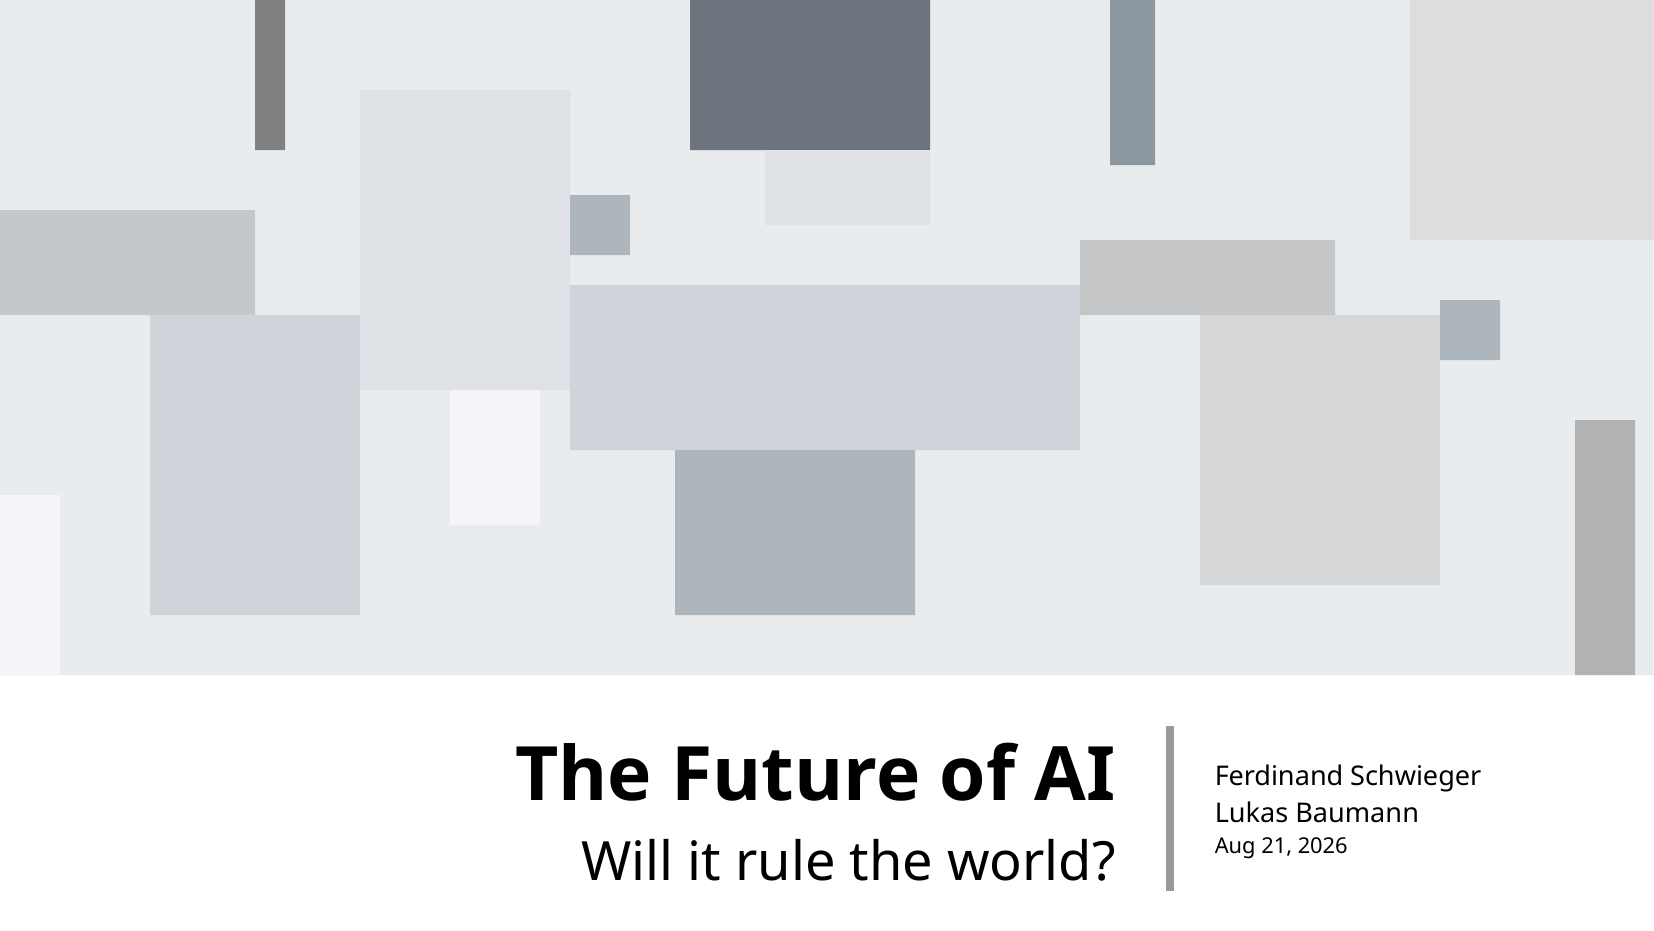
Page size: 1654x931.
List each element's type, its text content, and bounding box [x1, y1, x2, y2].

text_box The Future of AI Will it rule the world? [337, 712, 1131, 904]
text_box Ferdinand Schwieger Lukas Baumann Oct 14, 2021 [1200, 749, 1591, 867]
